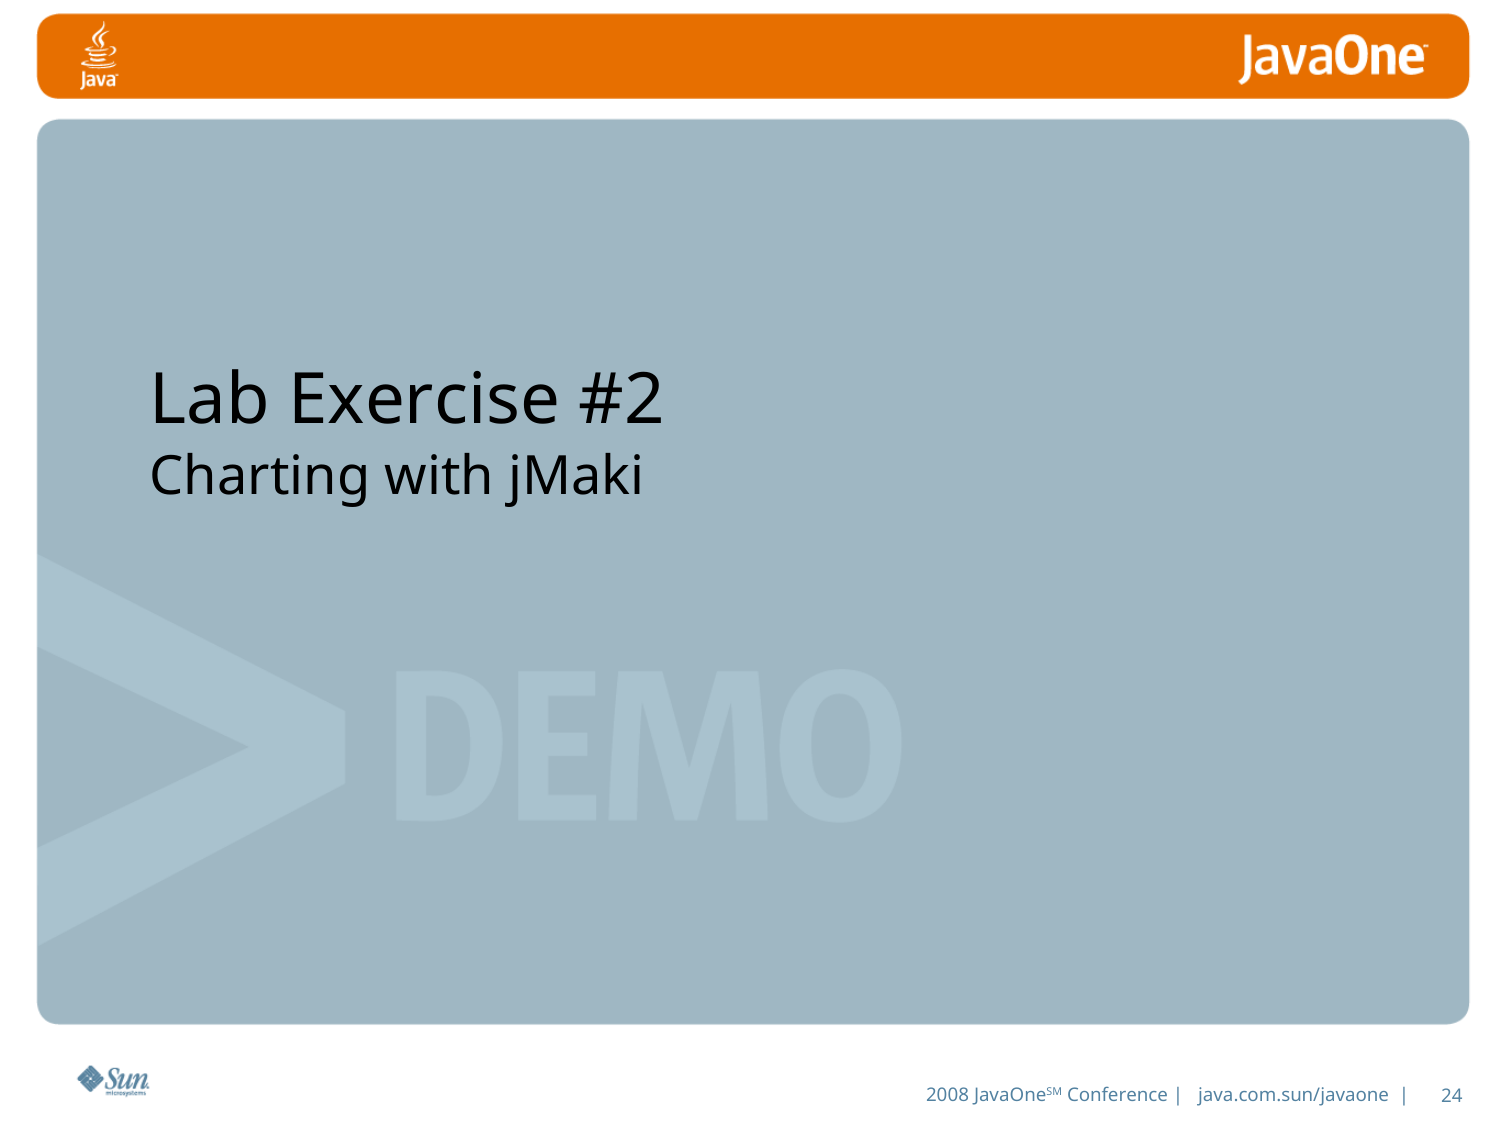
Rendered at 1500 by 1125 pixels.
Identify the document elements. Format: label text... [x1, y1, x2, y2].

title Lab Exercise #2 Charting with jMaki [149, 337, 1352, 525]
picture [0, 0, 1500, 1125]
